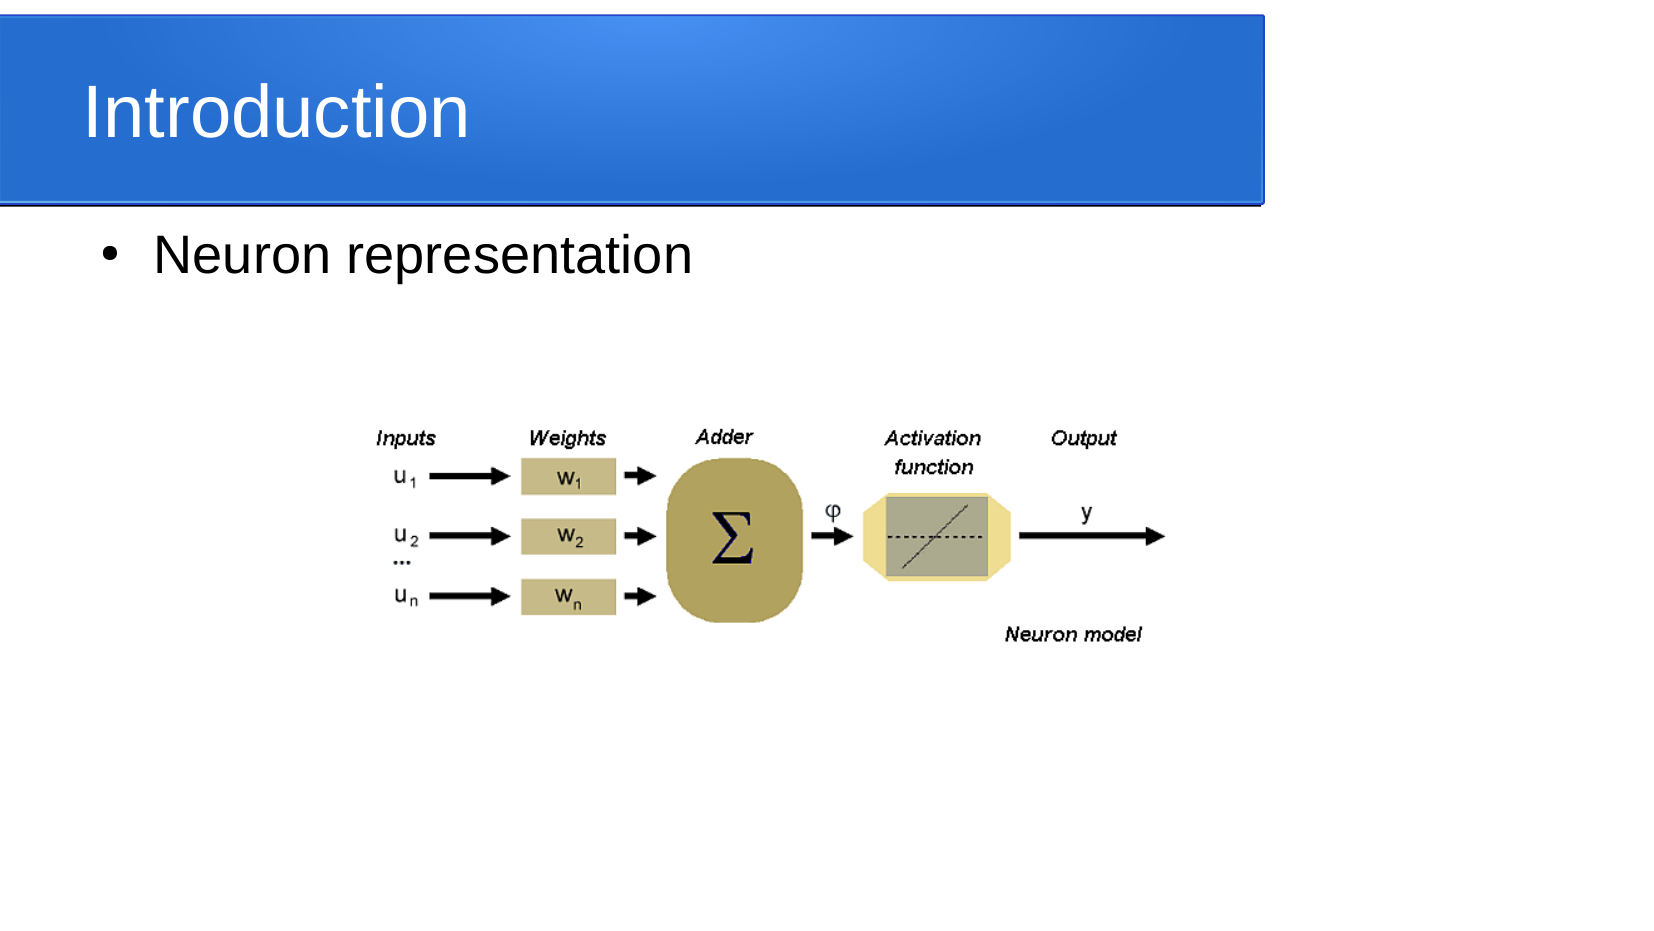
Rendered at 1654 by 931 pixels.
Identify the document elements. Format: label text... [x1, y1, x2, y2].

title Introduction [82, 35, 1235, 189]
list Neuron representation [82, 224, 1571, 764]
picture [362, 419, 1186, 658]
